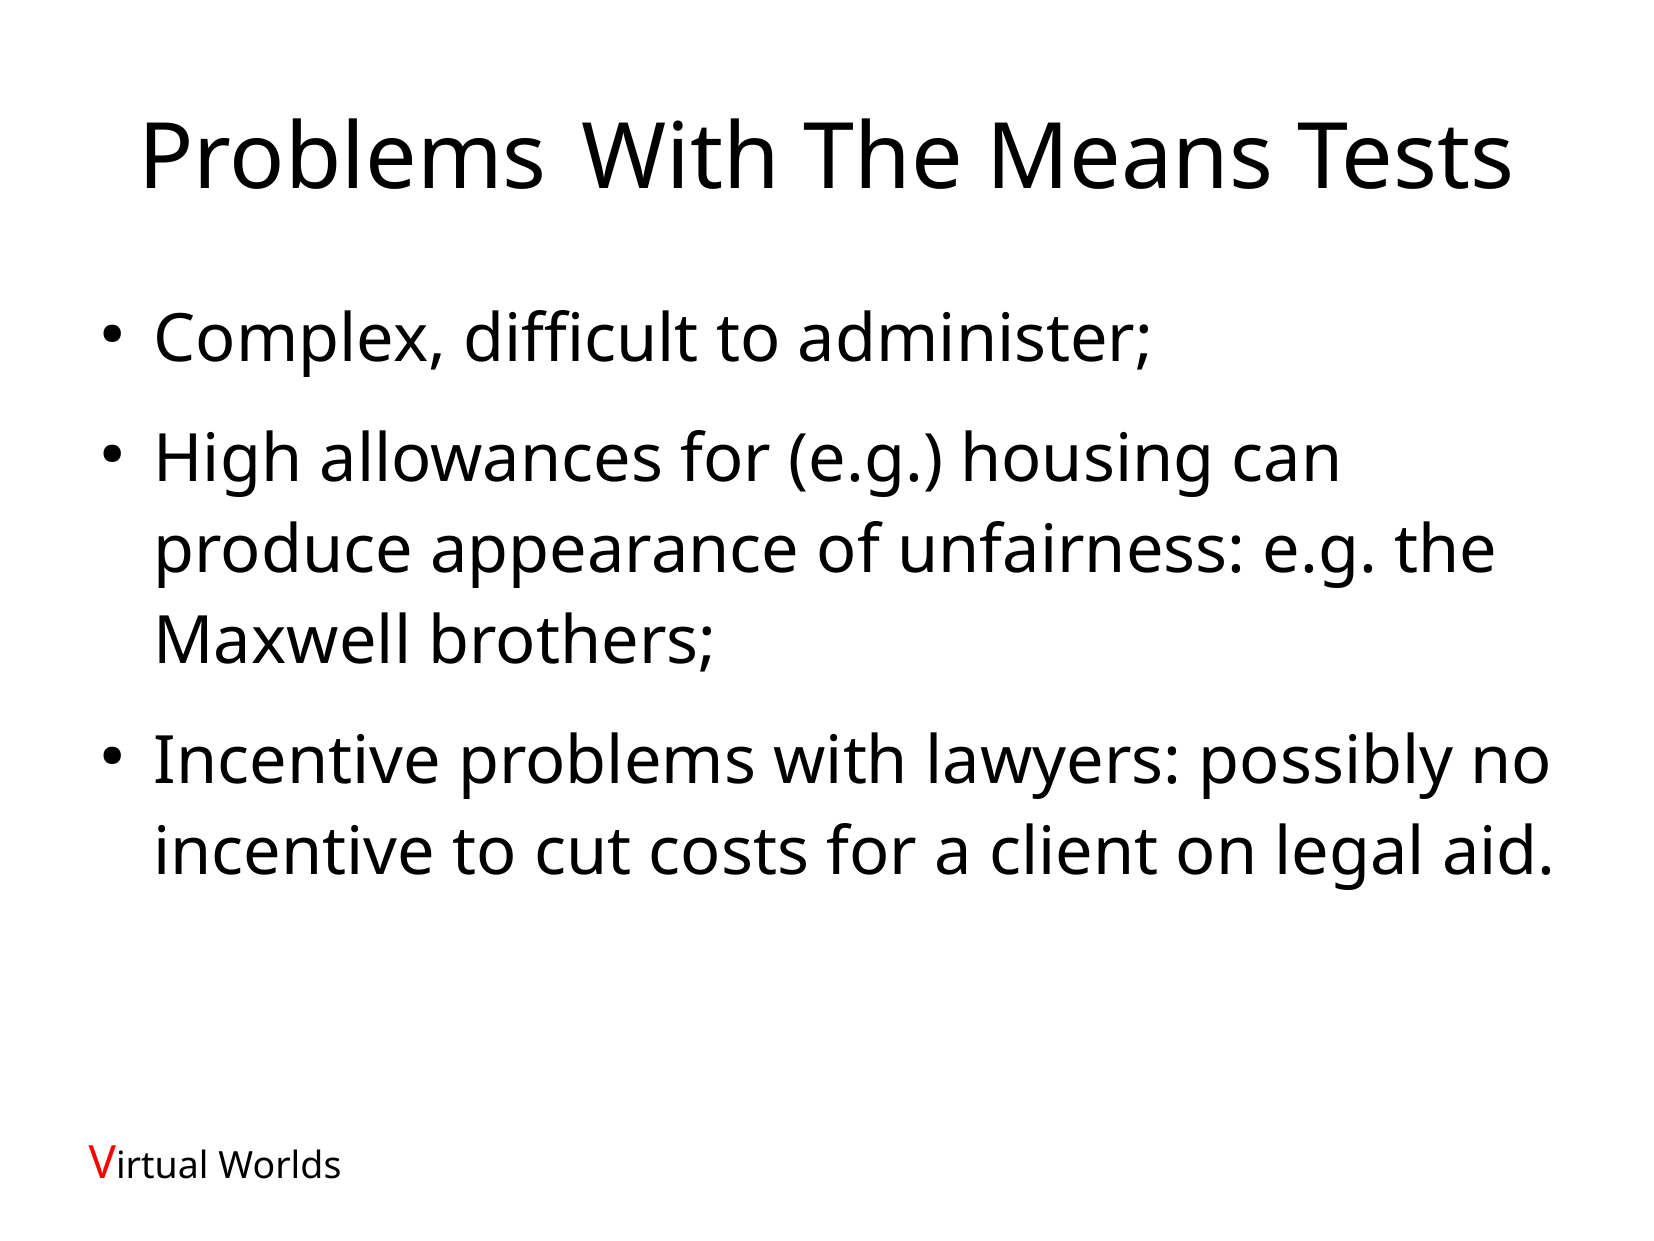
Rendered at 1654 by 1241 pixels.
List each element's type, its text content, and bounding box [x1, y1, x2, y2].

list Complex, difficult to administer; High allowances for (e.g.) housing can produce appearance of unfairness: e.g. the Maxwell brothers; Incentive problems with lawyers: possibly no incentive to cut costs for a client on legal aid. [82, 290, 1571, 1109]
title Problems With The Means Tests [82, 56, 1571, 250]
